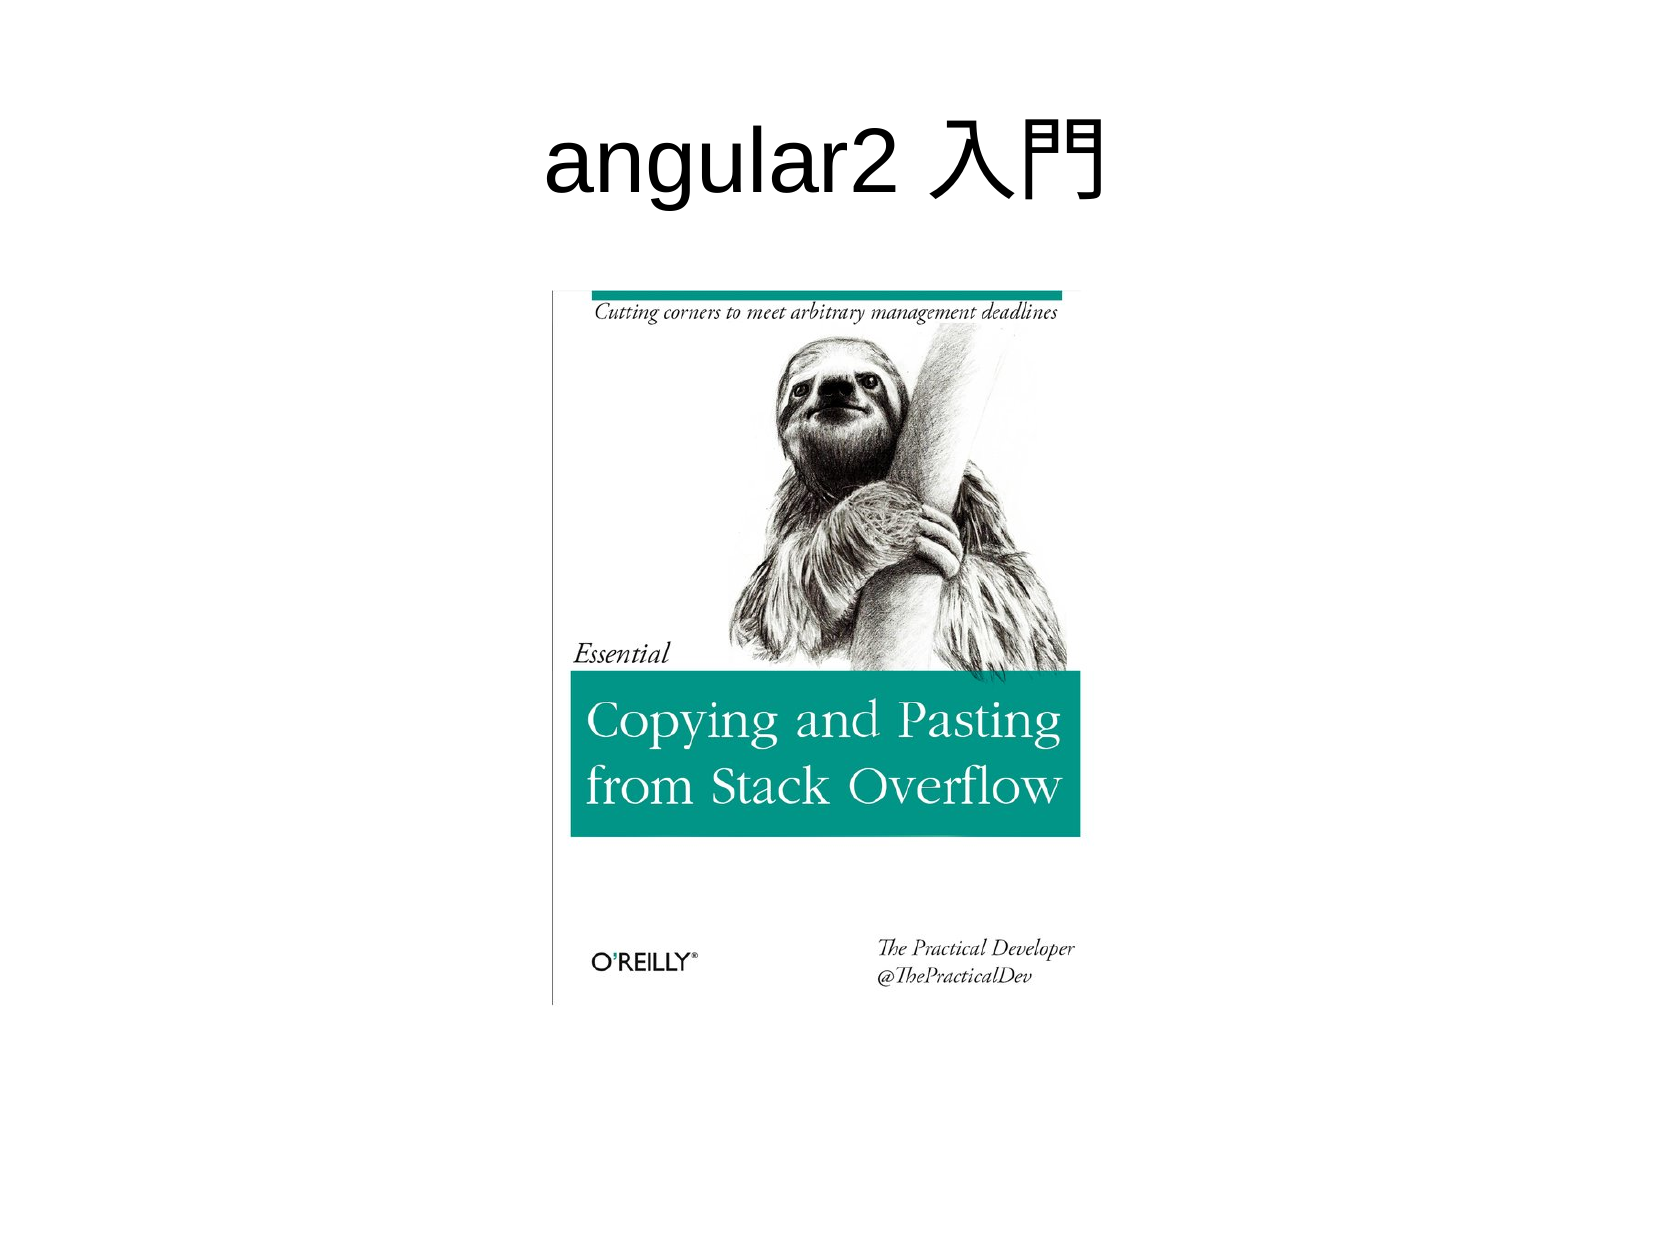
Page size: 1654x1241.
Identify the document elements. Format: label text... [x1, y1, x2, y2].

picture [552, 290, 1101, 1010]
title angular2 入門 [82, 49, 1571, 257]
